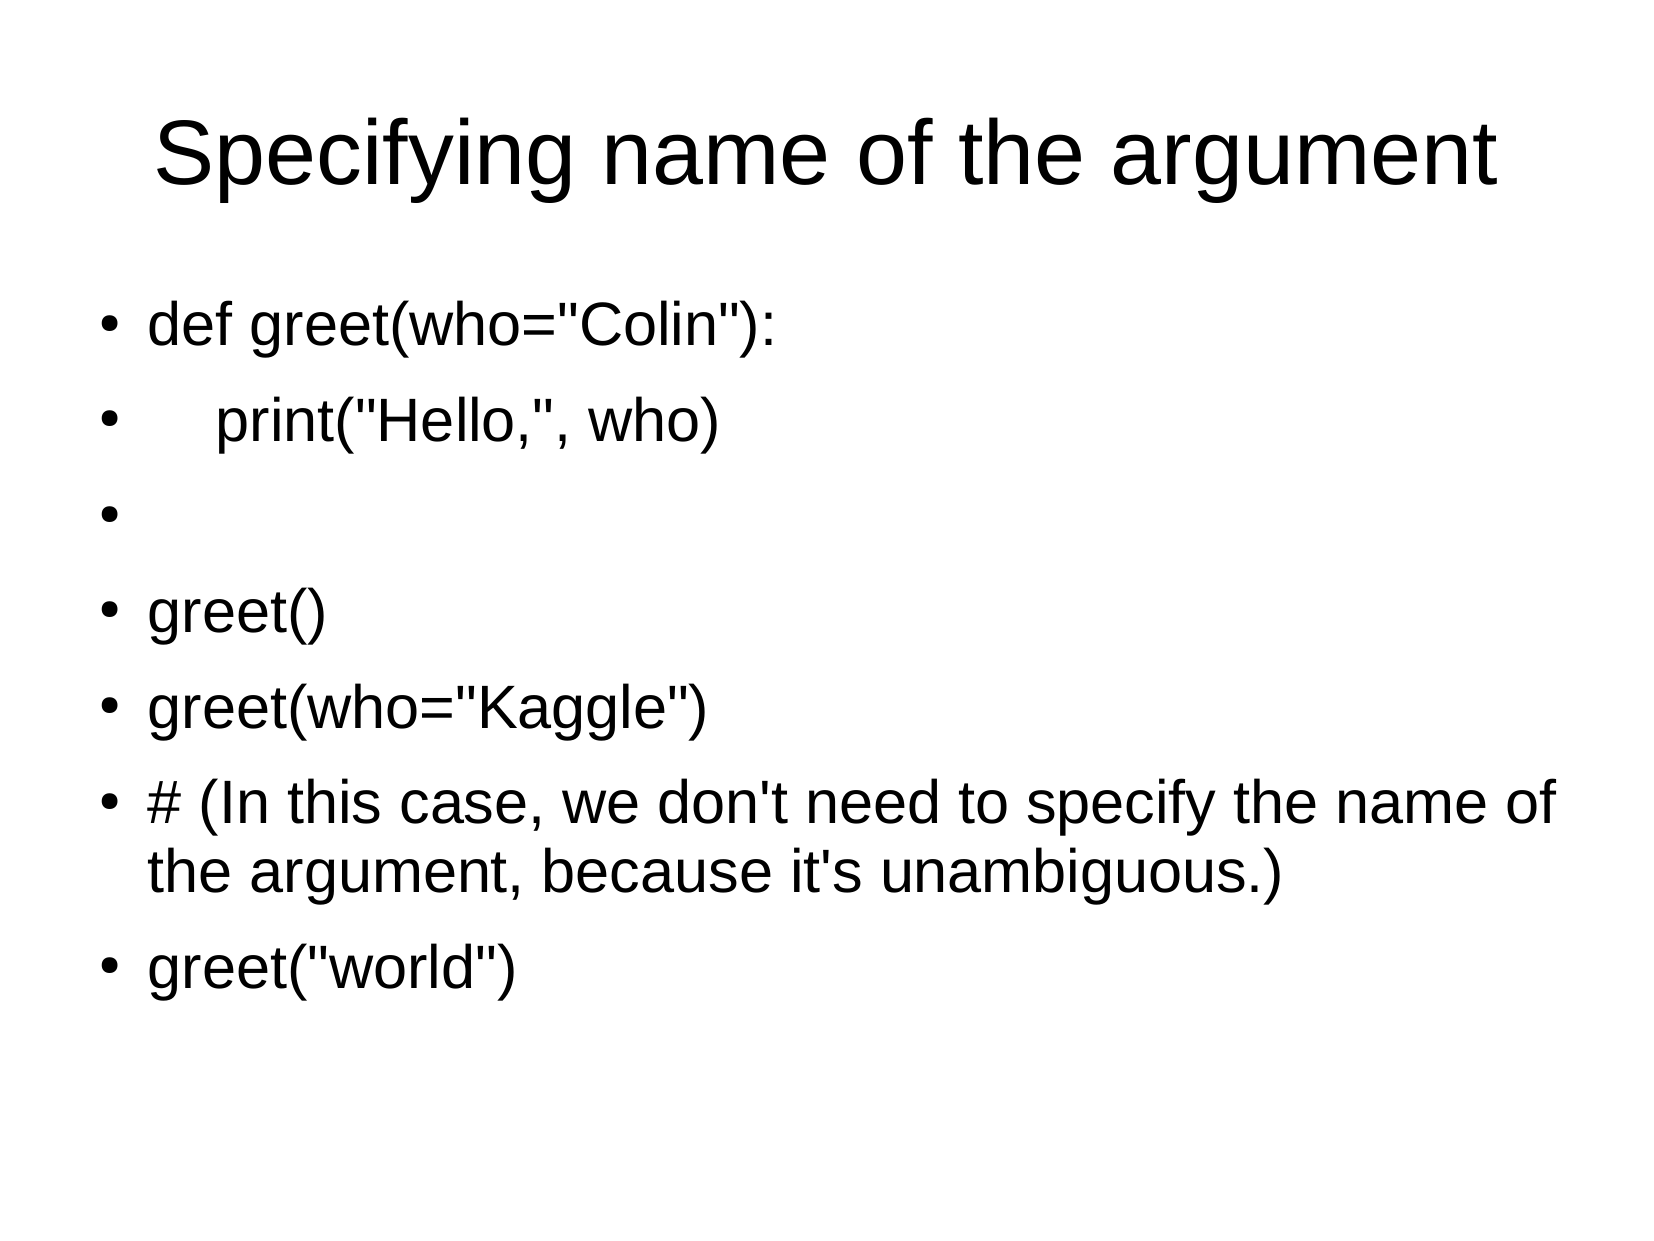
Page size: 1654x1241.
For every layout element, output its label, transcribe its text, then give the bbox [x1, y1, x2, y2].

list def greet(who="Colin"): print("Hello,", who) greet() greet(who="Kaggle") # (In this case, we don't need to specify the name of the argument, because it's unambiguous.) greet("world") [82, 290, 1571, 1010]
title Specifying name of the argument [82, 49, 1571, 257]
